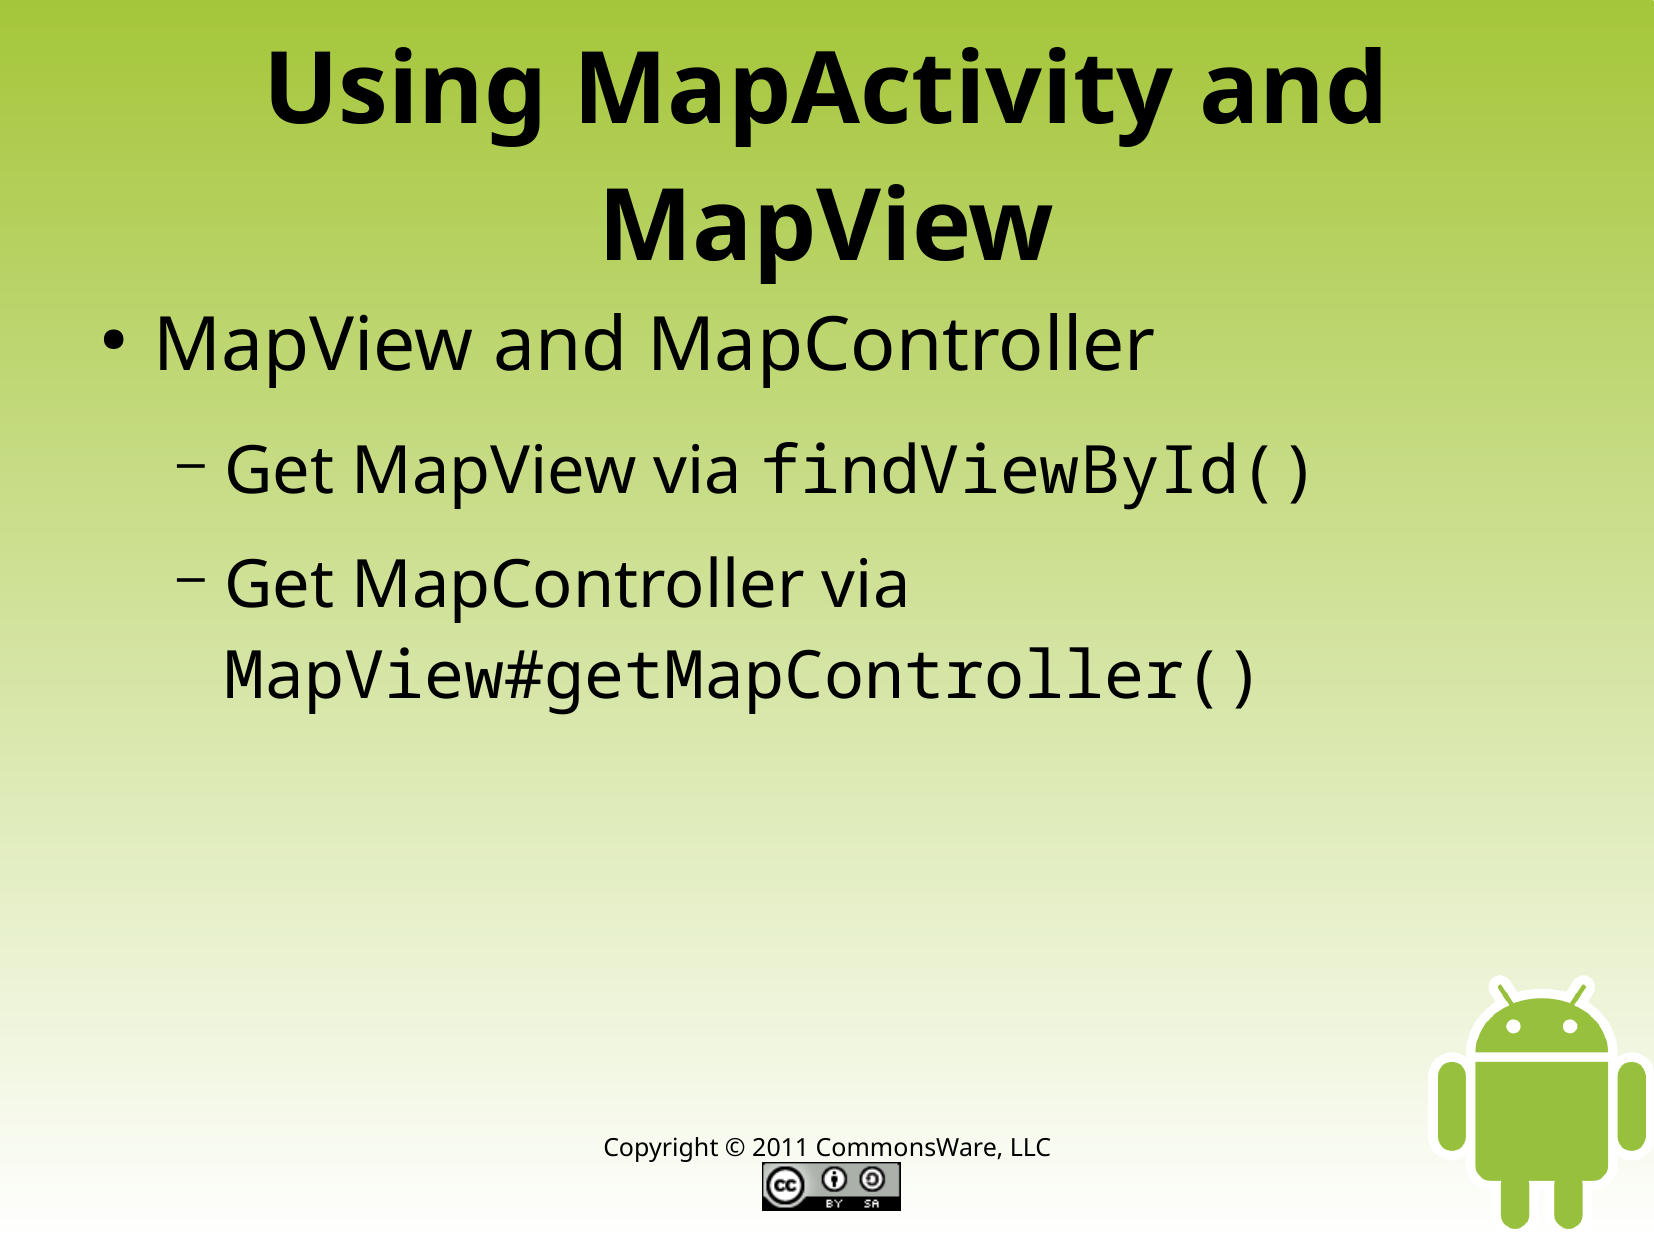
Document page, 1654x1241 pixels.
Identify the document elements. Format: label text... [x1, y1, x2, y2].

list MapView and MapController Get MapView via findViewById() Get MapController via MapView#getMapController() [82, 290, 1571, 1109]
picture [1428, 975, 1654, 1238]
picture [762, 1162, 901, 1211]
title Using MapActivity and MapView [82, 49, 1571, 257]
